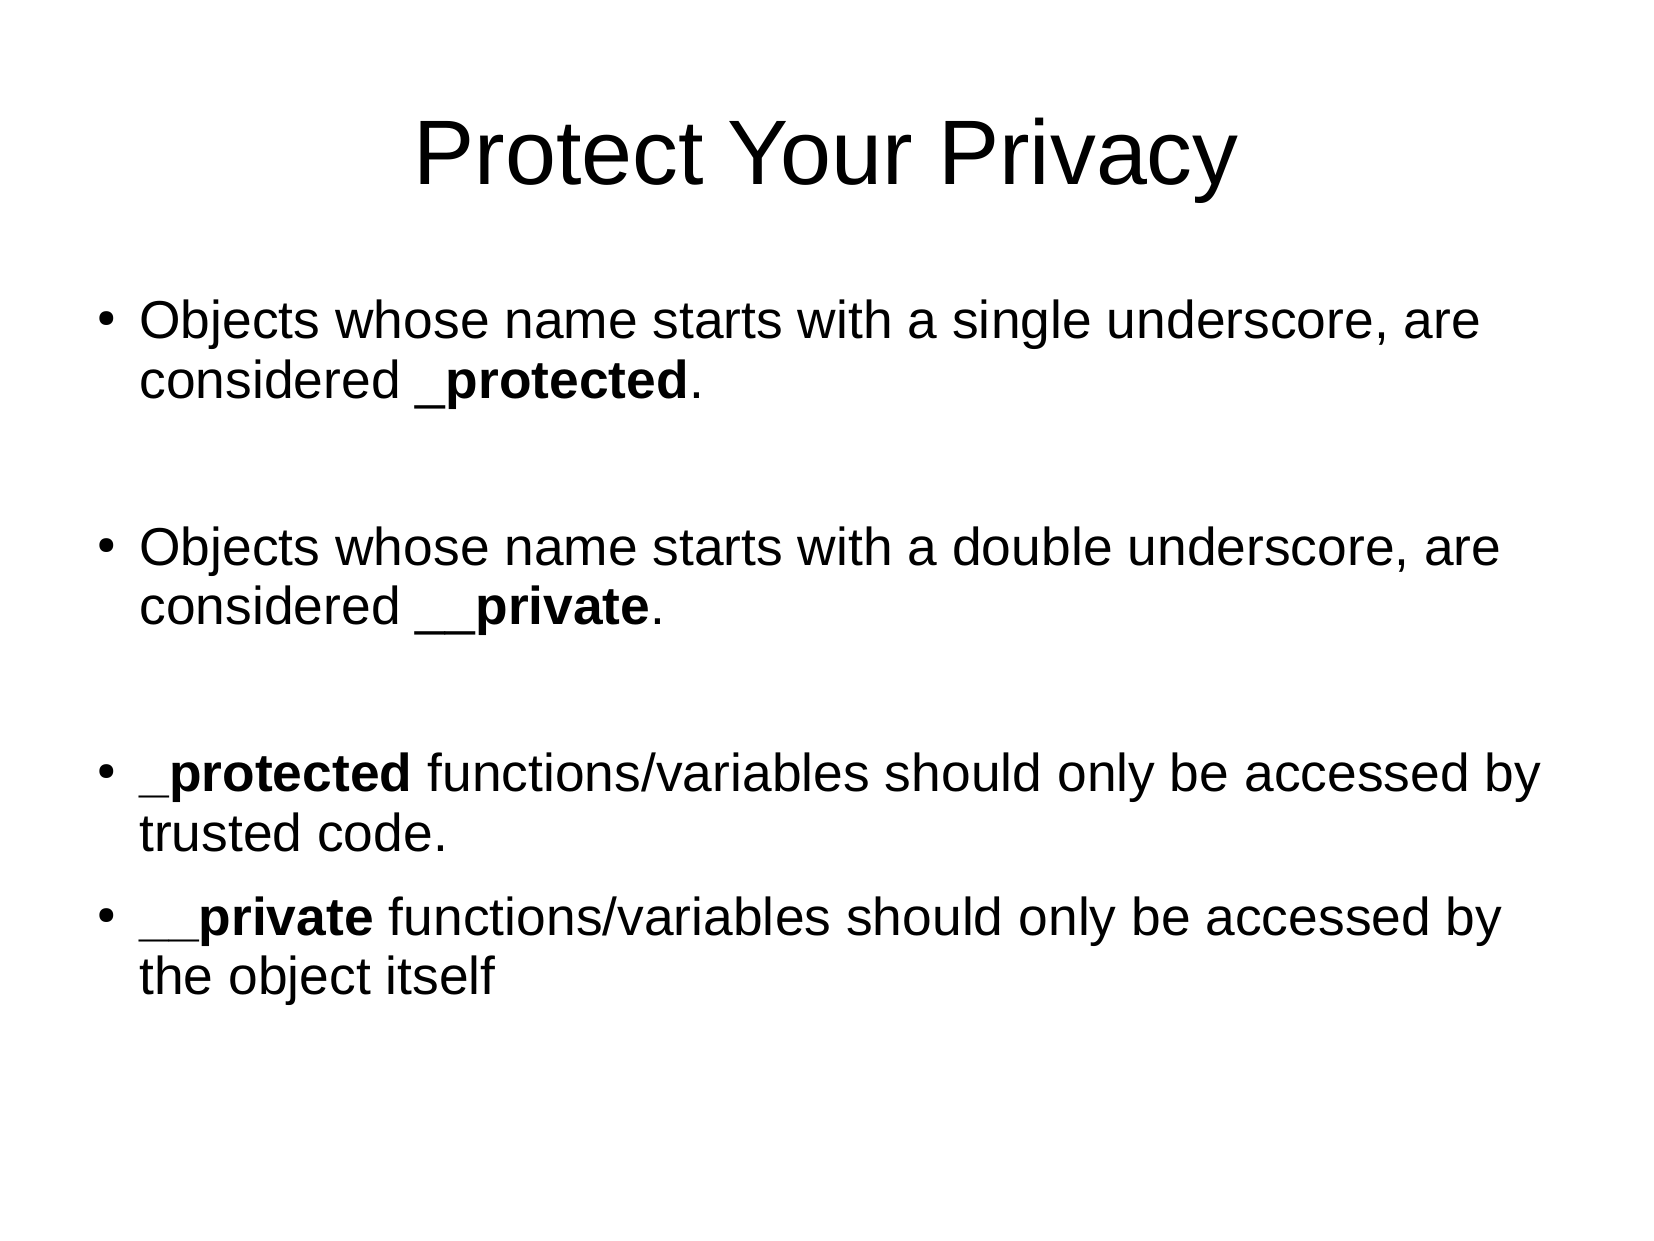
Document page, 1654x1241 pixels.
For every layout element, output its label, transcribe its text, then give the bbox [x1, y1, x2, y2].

title Protect Your Privacy [82, 49, 1571, 257]
list Objects whose name starts with a single underscore, are considered _protected. Objects whose name starts with a double underscore, are considered __private. _protected functions/variables should only be accessed by trusted code. __private functions/variables should only be accessed by the object itself [82, 290, 1571, 1010]
